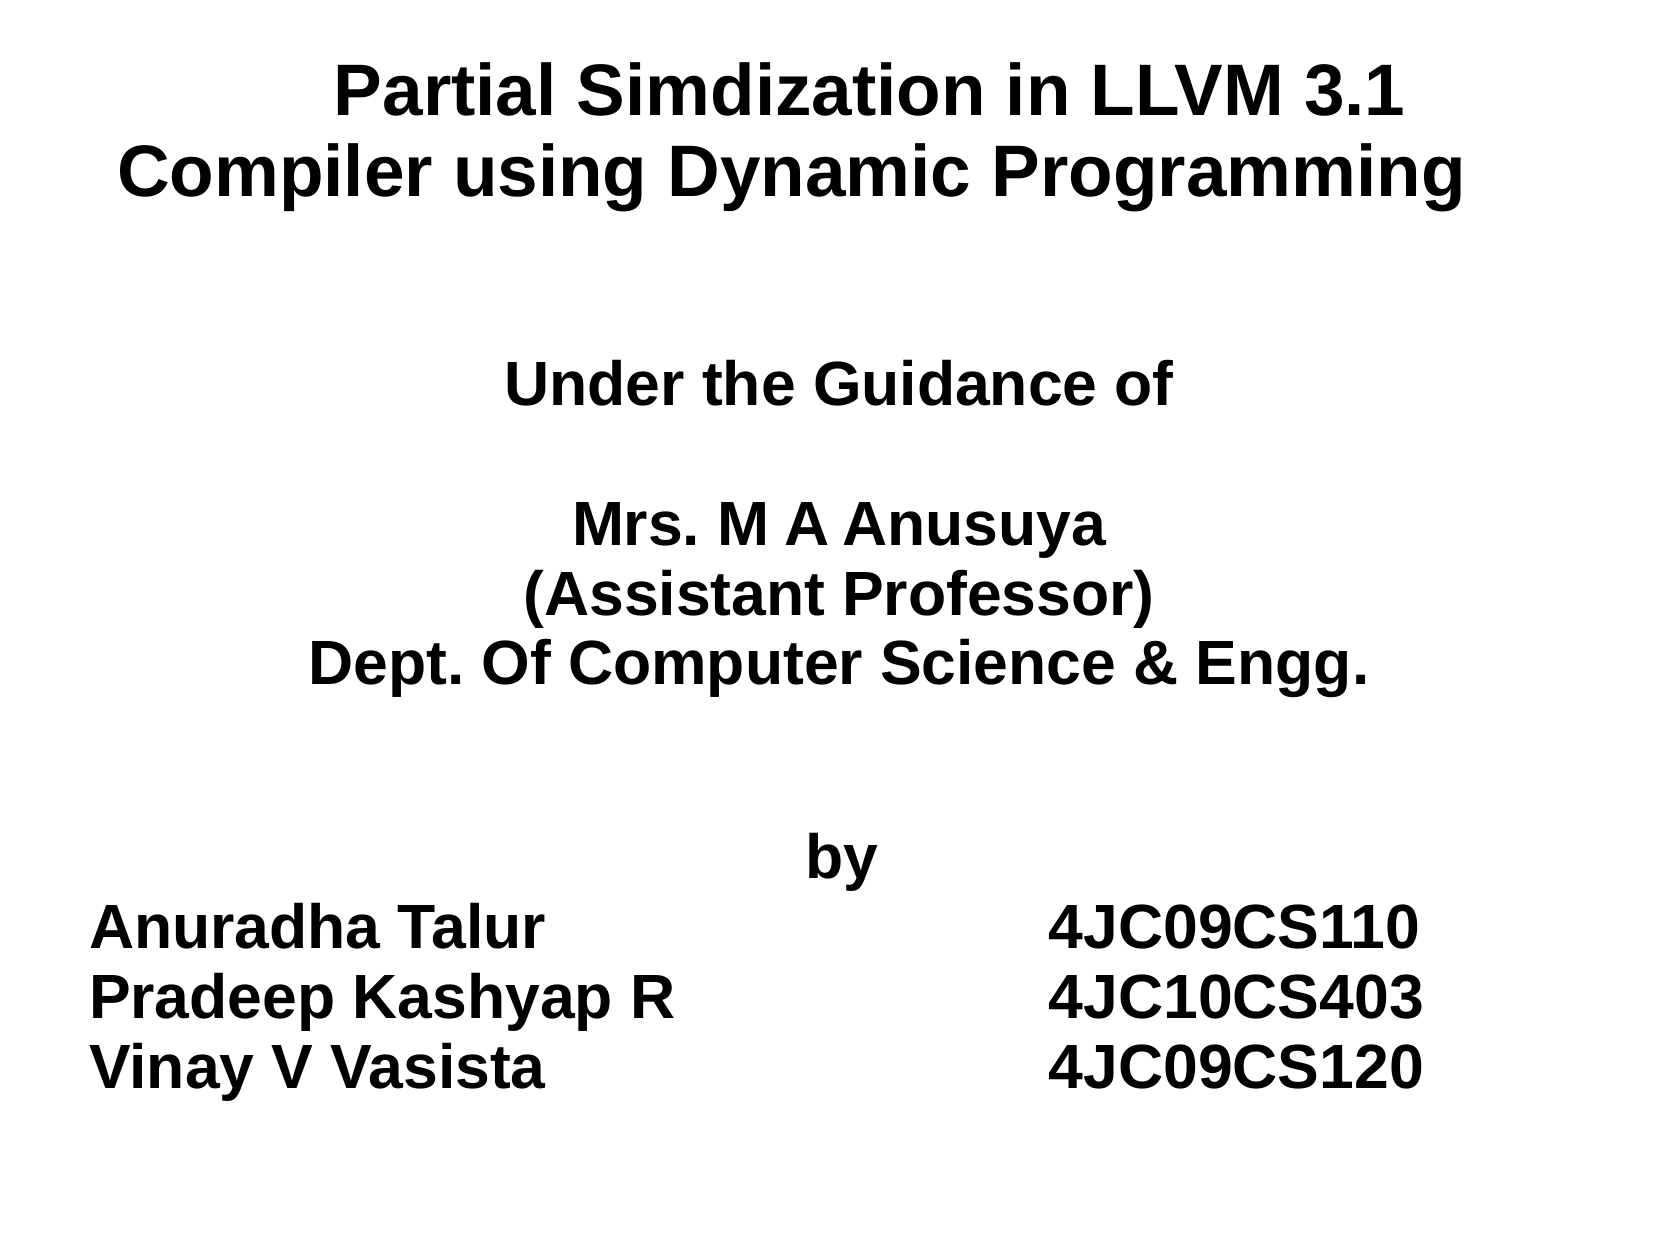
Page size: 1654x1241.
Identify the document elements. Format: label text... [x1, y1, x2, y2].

text_box Under the Guidance of Mrs. M A Anusuya (Assistant Professor) Dept. Of Computer Science & Engg. [71, 341, 1608, 706]
text_box by Anuradha Talur 4JC09CS110 Pradeep Kashyap R 4JC10CS403 Vinay V Vasista 4JC09CS120 [74, 814, 1610, 1109]
text_box Partial Simdization in LLVM 3.1 Compiler using Dynamic Programming [102, 41, 1638, 302]
